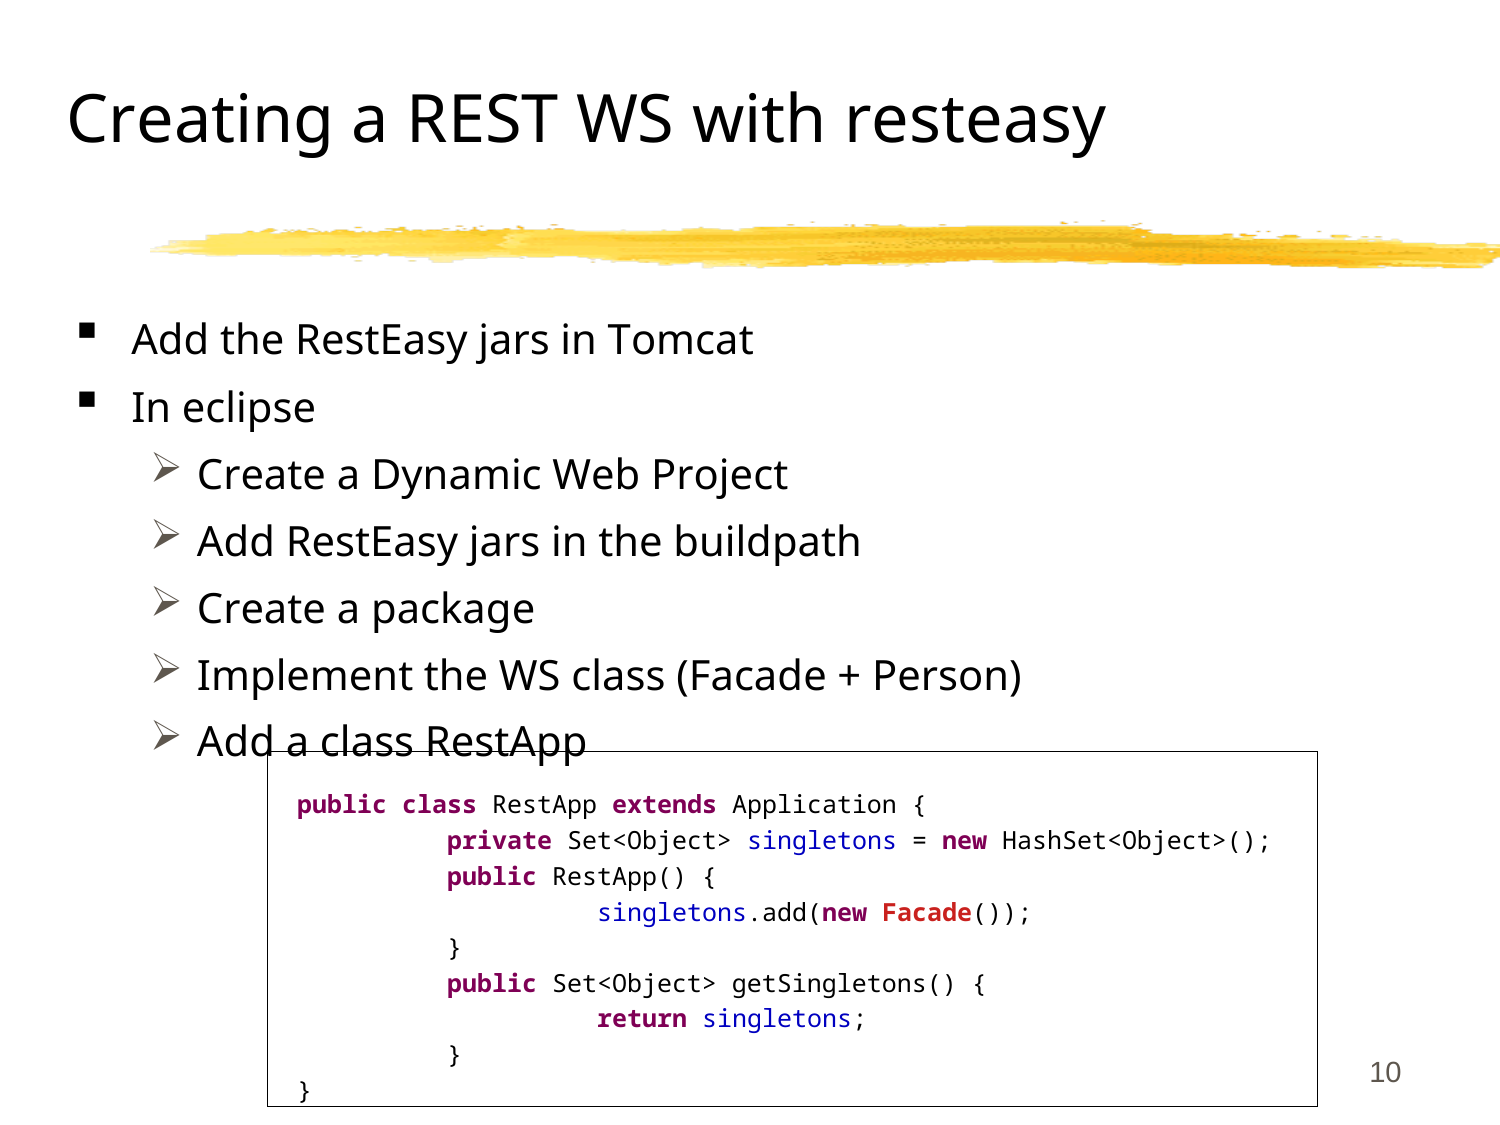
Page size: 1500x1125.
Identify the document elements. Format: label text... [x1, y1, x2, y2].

list Add the RestEasy jars in Tomcat In eclipse Create a Dynamic Web Project Add RestEasy jars in the buildpath Create a package Implement the WS class (Facade + Person) Add a class RestApp [75, 309, 1417, 710]
picture [150, 215, 1500, 279]
text_box public class RestApp extends Application { private Set<Object> singletons = new HashSet<Object>(); public RestApp() { singletons.add(new Facade()); } public Set<Object> getSingletons() { return singletons; } } [267, 751, 1318, 1086]
title Creating a REST WS with resteasy [66, 13, 1342, 225]
